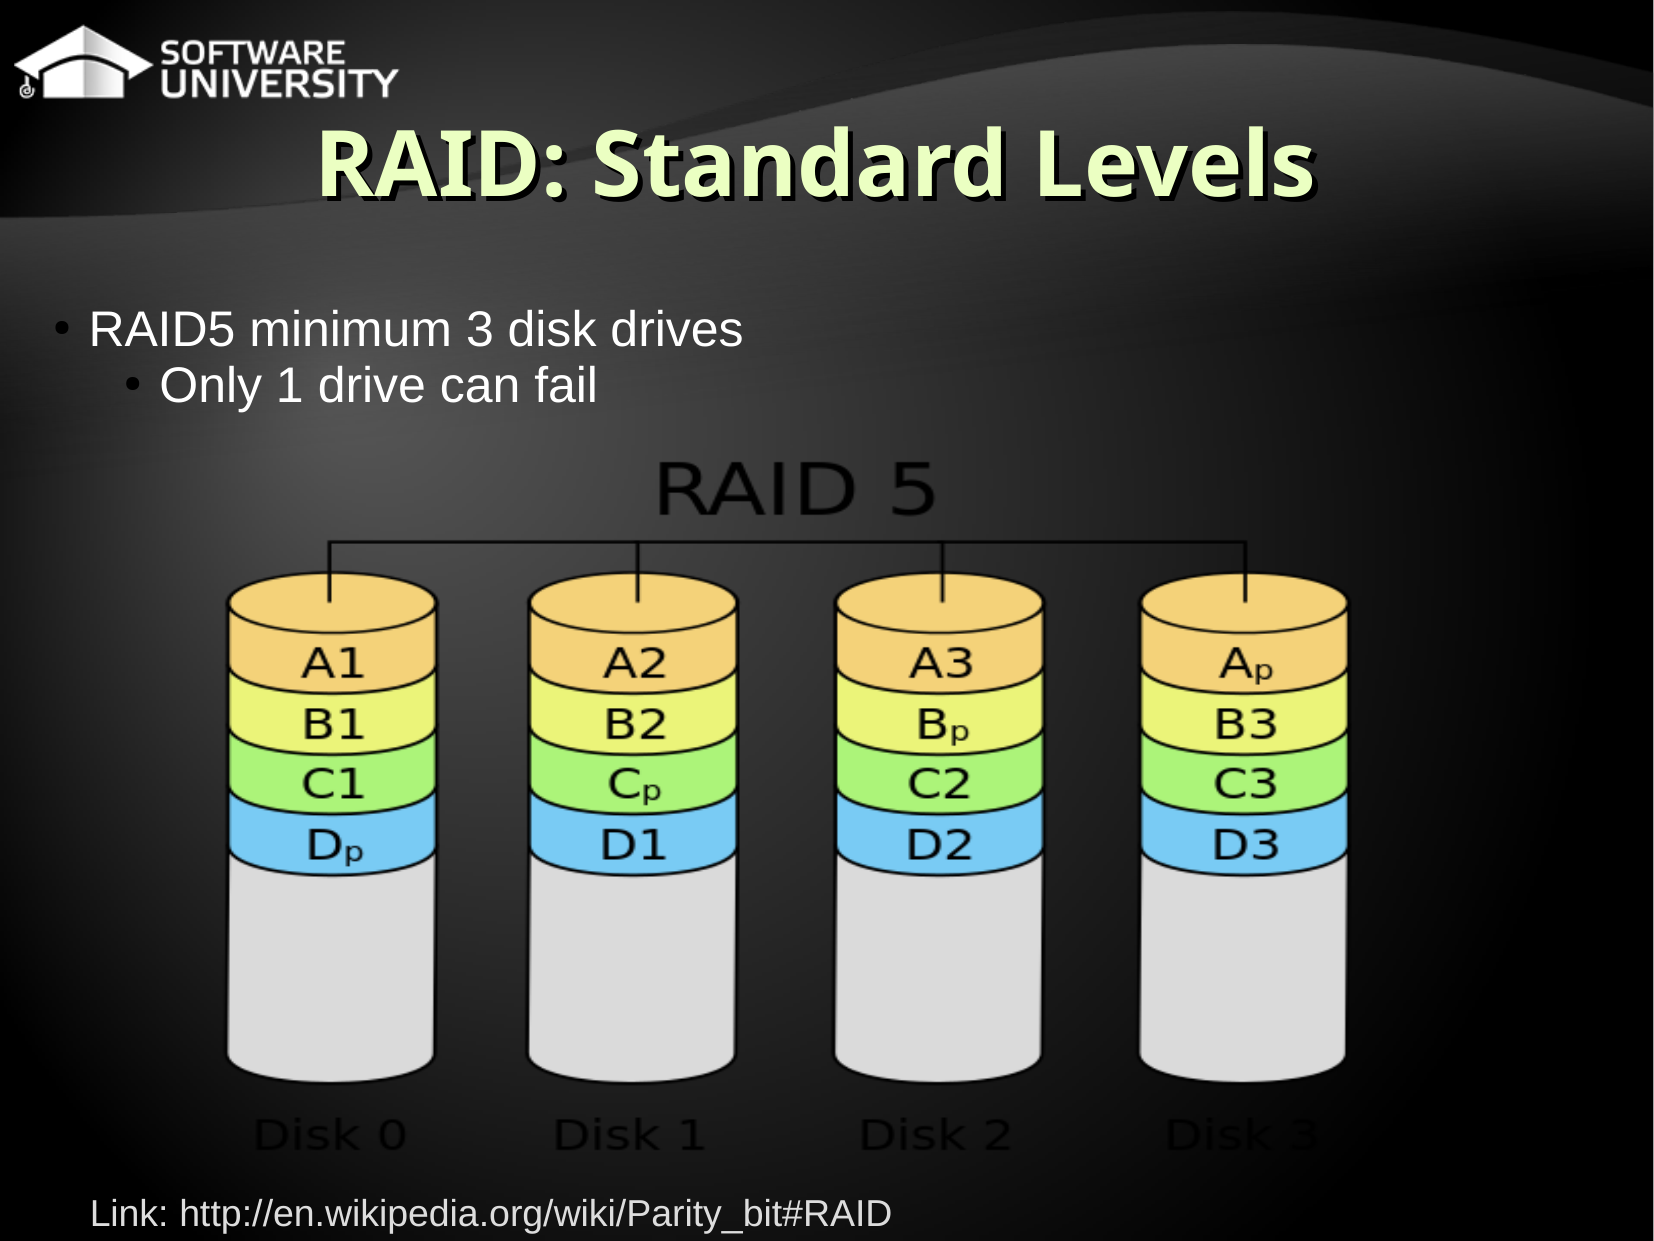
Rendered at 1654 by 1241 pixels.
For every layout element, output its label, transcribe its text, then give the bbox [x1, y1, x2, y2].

text_box RAID5 minimum 3 disk drives Only 1 drive can fail [38, 294, 760, 421]
title RAID: Standard Levels [71, 105, 1560, 216]
text_box Link: http://en.wikipedia.org/wiki/Parity_bit#RAID [75, 1185, 910, 1241]
picture [0, 0, 1654, 1241]
